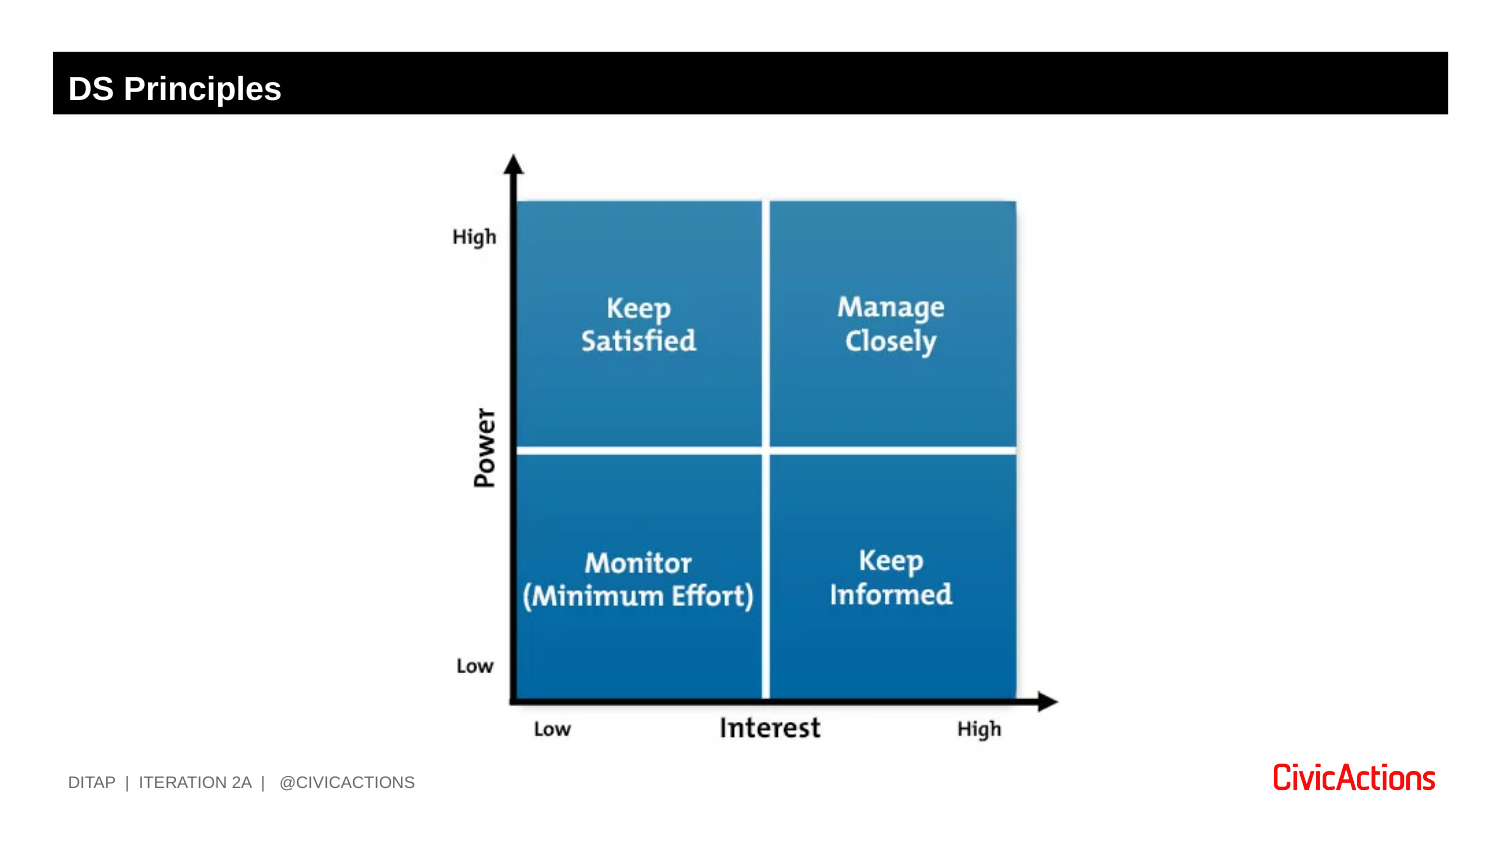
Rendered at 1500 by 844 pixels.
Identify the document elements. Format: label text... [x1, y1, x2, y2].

picture [1271, 758, 1438, 795]
picture [429, 137, 1073, 758]
title DS Principles [53, 51, 1449, 115]
